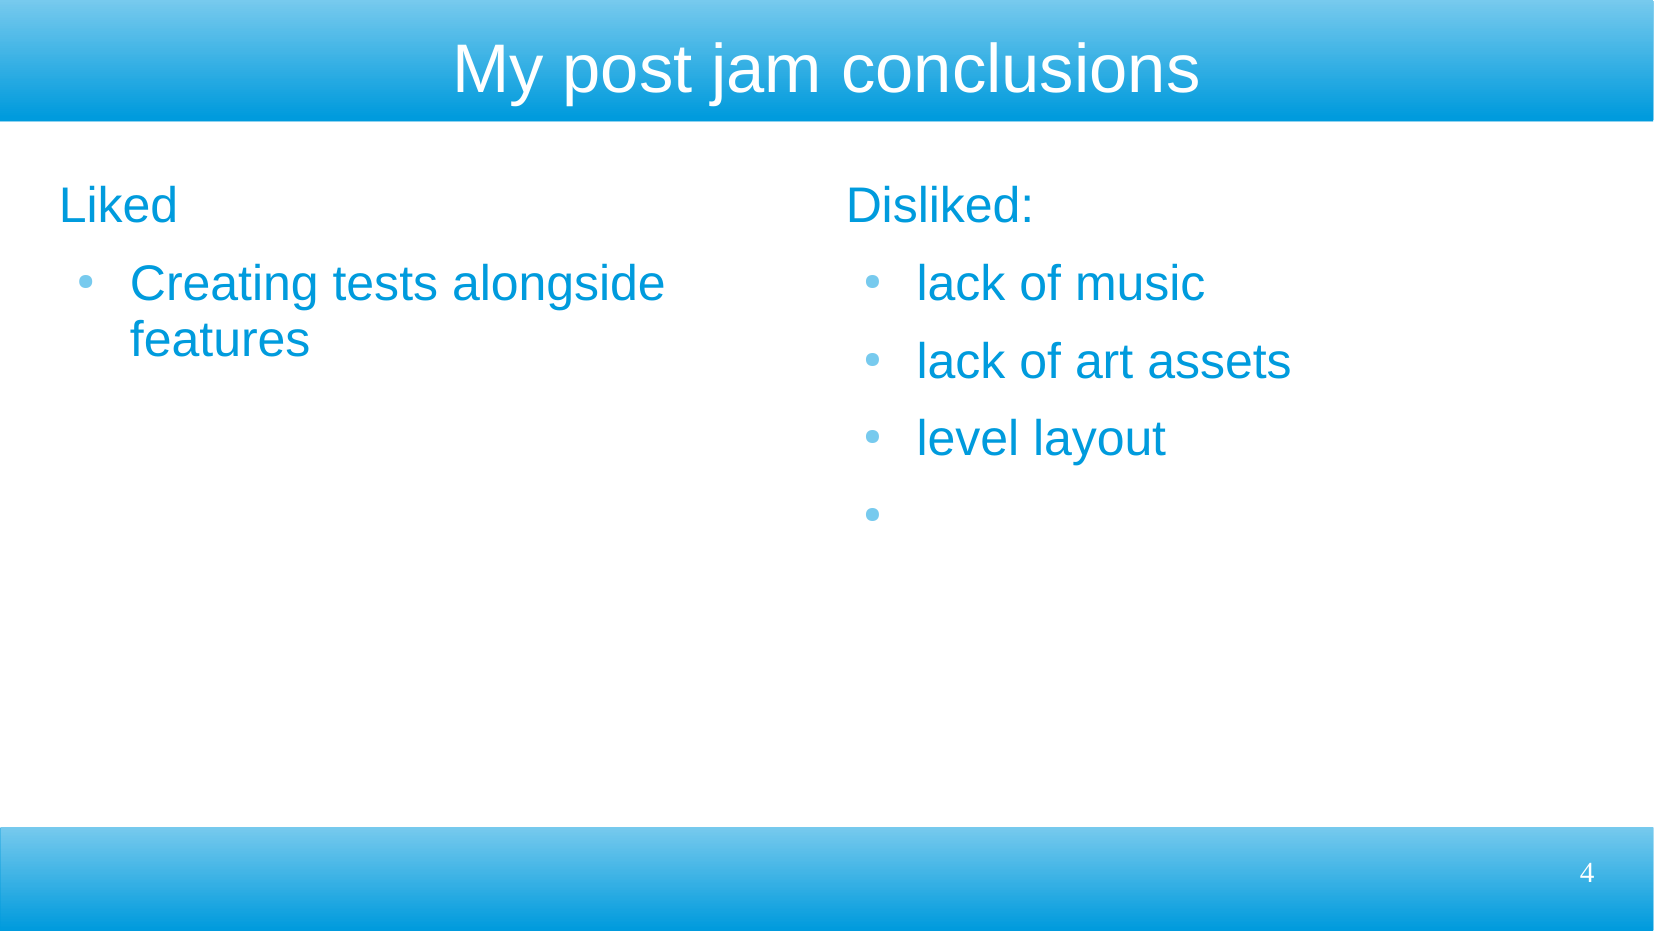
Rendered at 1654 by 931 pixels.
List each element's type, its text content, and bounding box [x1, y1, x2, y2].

list Disliked: lack of music lack of art assets level layout [845, 177, 1596, 768]
title My post jam conclusions [59, 29, 1595, 108]
list Liked Creating tests alongside features [59, 177, 809, 768]
